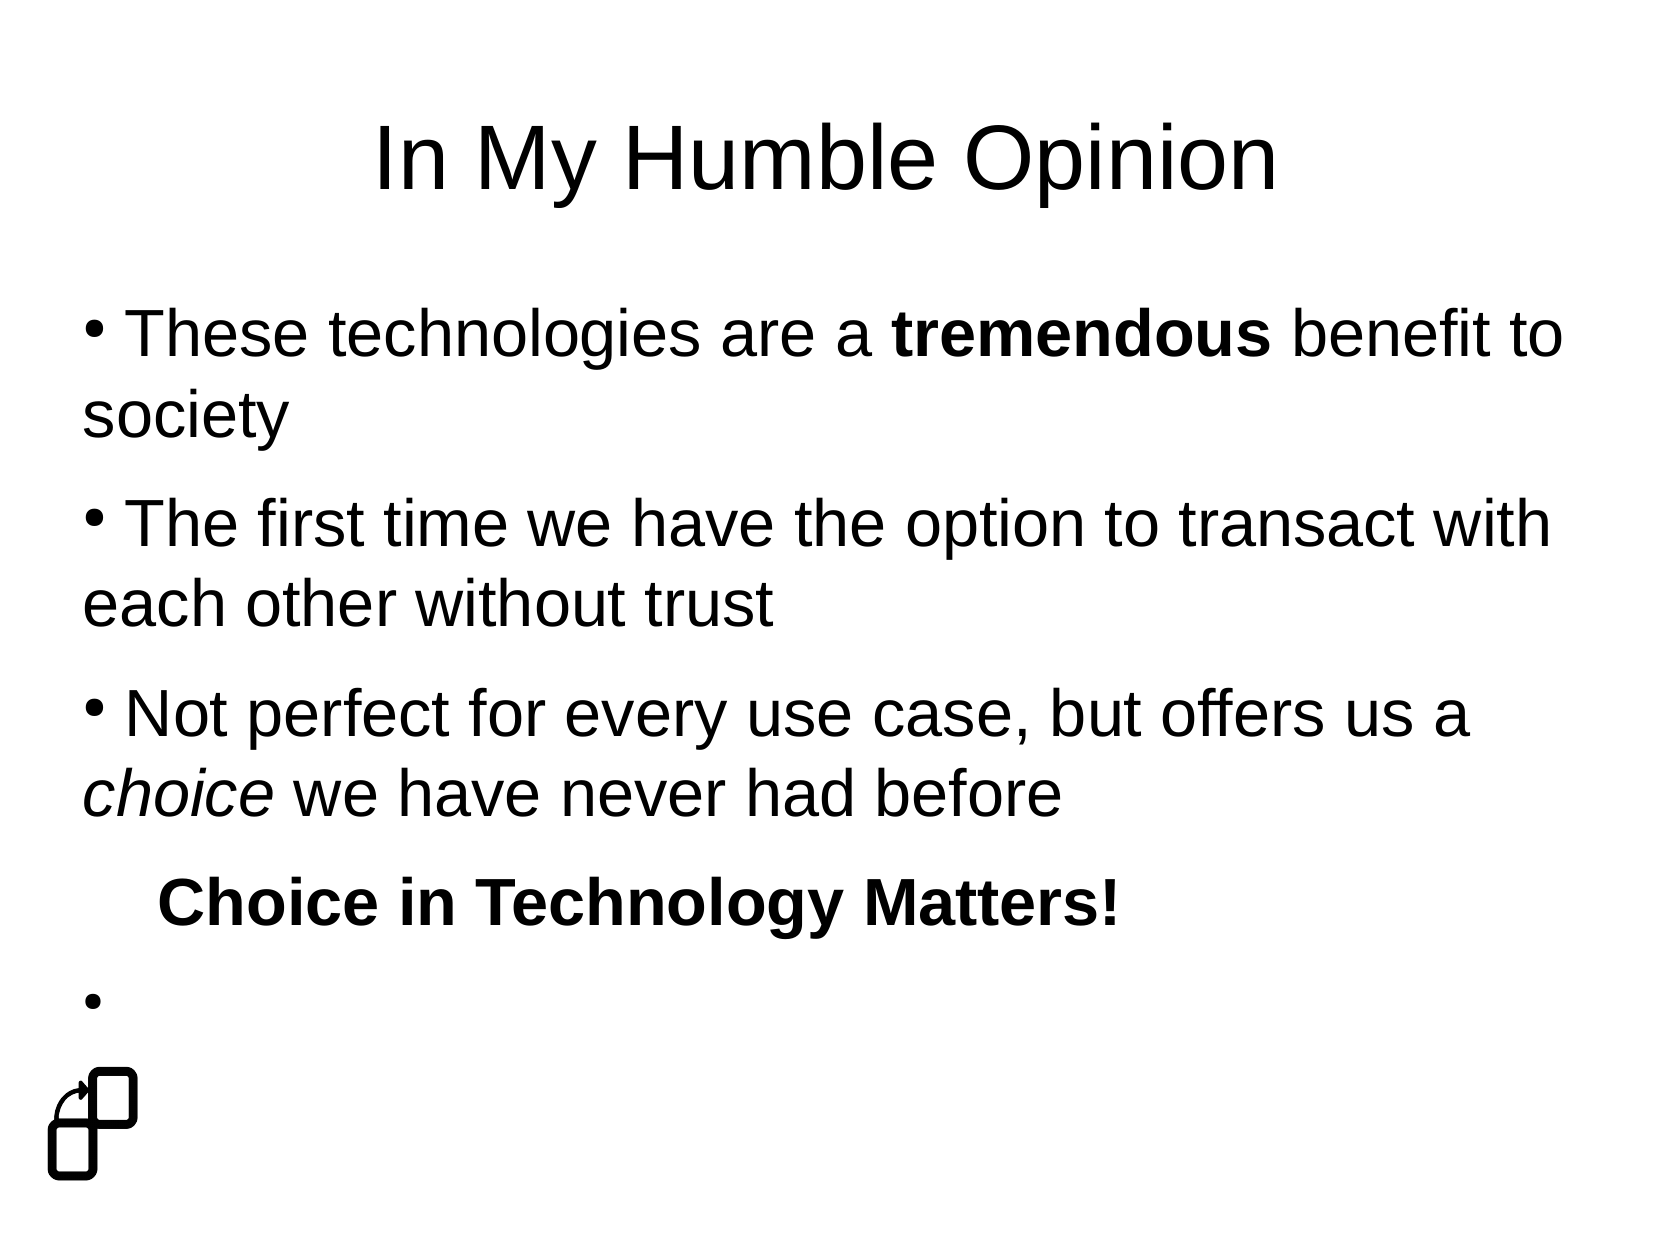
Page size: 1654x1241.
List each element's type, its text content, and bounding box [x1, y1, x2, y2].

title In My Humble Opinion [82, 97, 1571, 209]
picture [30, 1062, 153, 1186]
list These technologies are a tremendous benefit to society The first time we have the option to transact with each other without trust Not perfect for every use case, but offers us a choice we have never had before Choice in Technology Matters! [82, 290, 1571, 1010]
